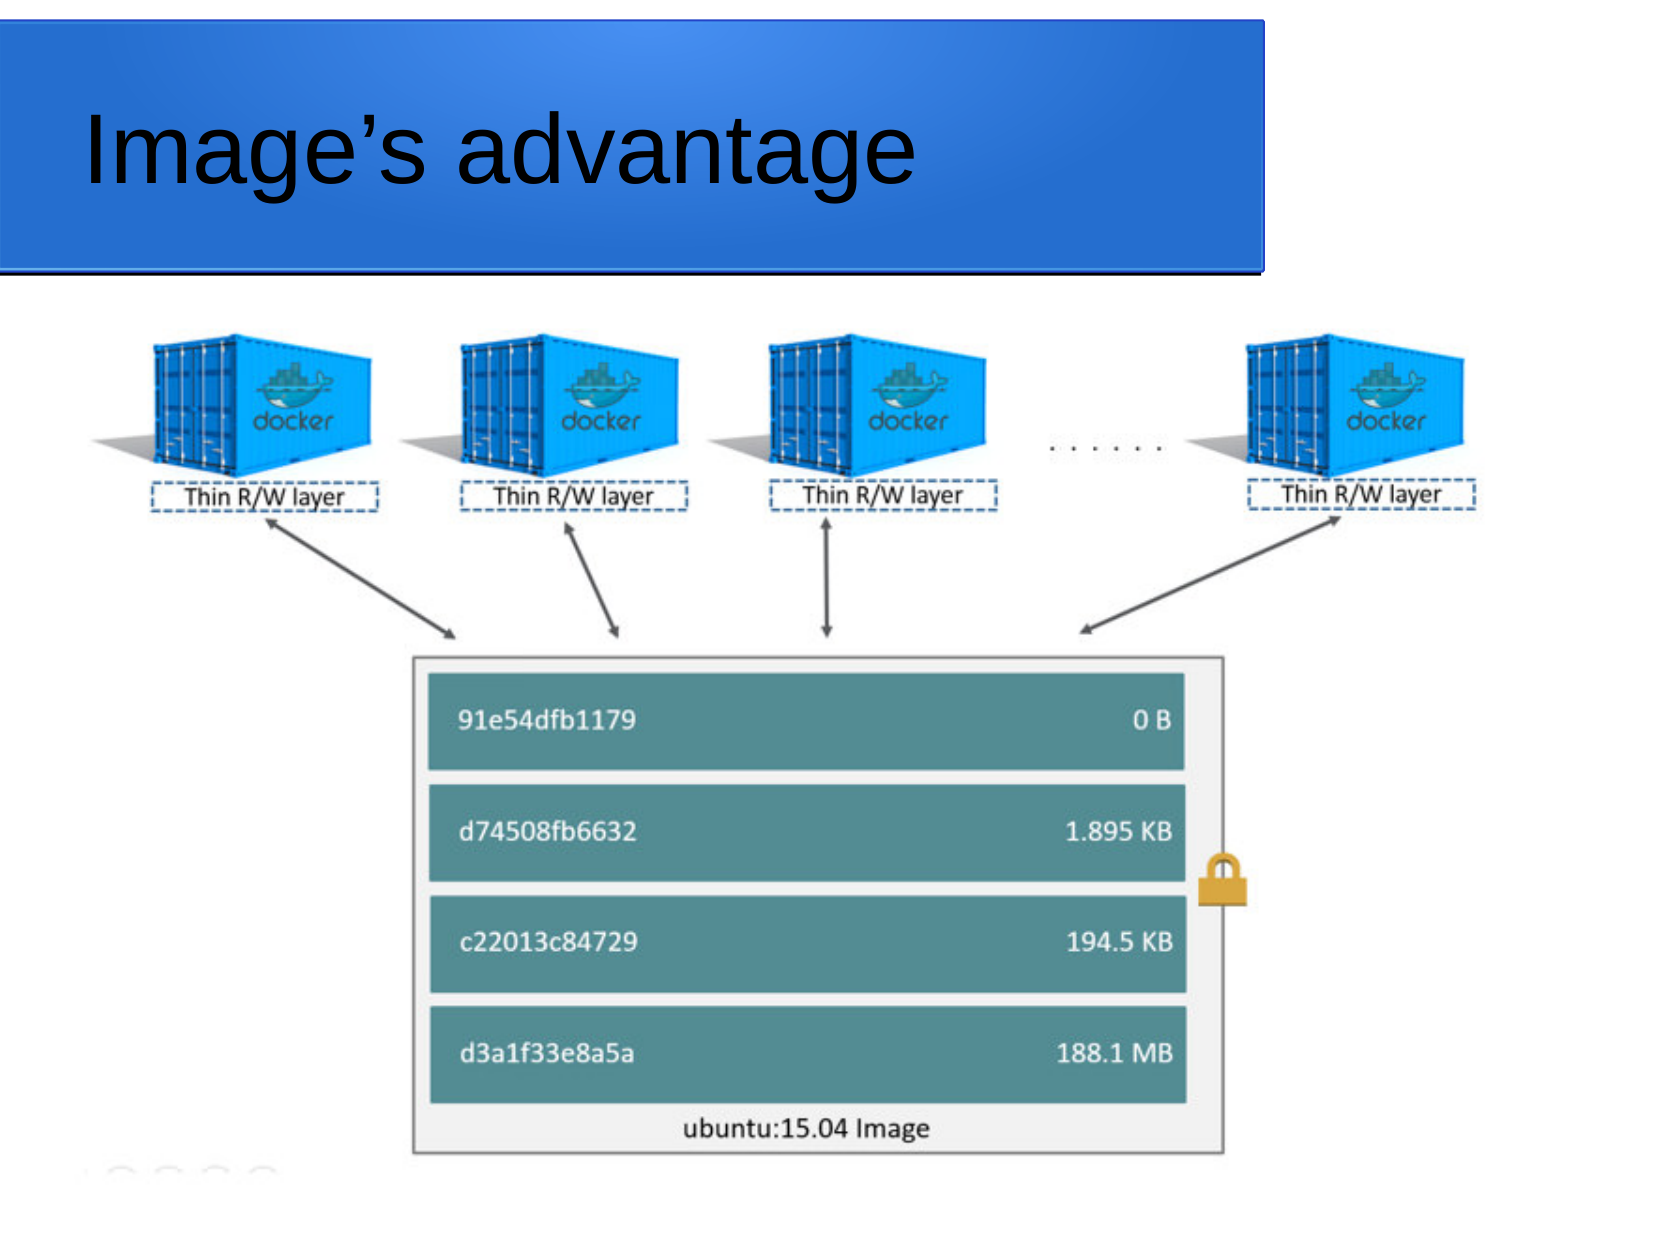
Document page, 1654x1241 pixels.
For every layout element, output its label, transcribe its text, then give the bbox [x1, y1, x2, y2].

title Image’s advantage [82, 47, 1235, 252]
picture [73, 299, 1516, 1190]
